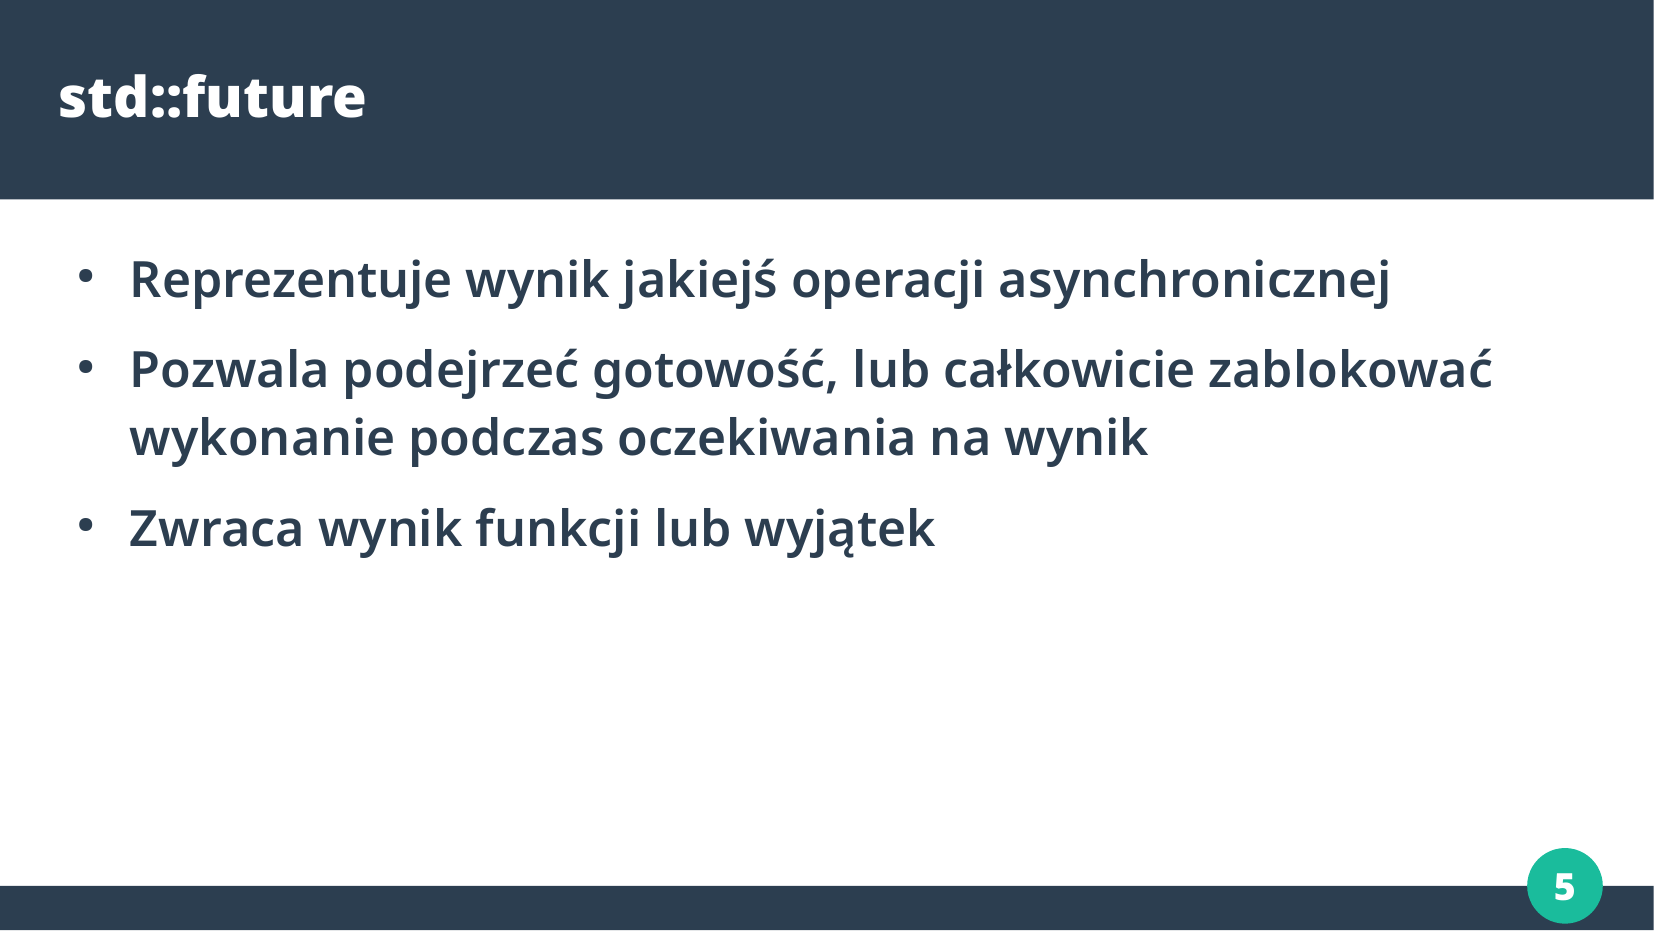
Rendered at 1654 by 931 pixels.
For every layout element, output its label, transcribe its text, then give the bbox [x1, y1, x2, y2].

title std::future [59, 37, 1595, 155]
list Reprezentuje wynik jakiejś operacji asynchronicznej Pozwala podejrzeć gotowość, lub całkowicie zablokować wykonanie podczas oczekiwania na wynik Zwraca wynik funkcji lub wyjątek [59, 243, 1595, 864]
